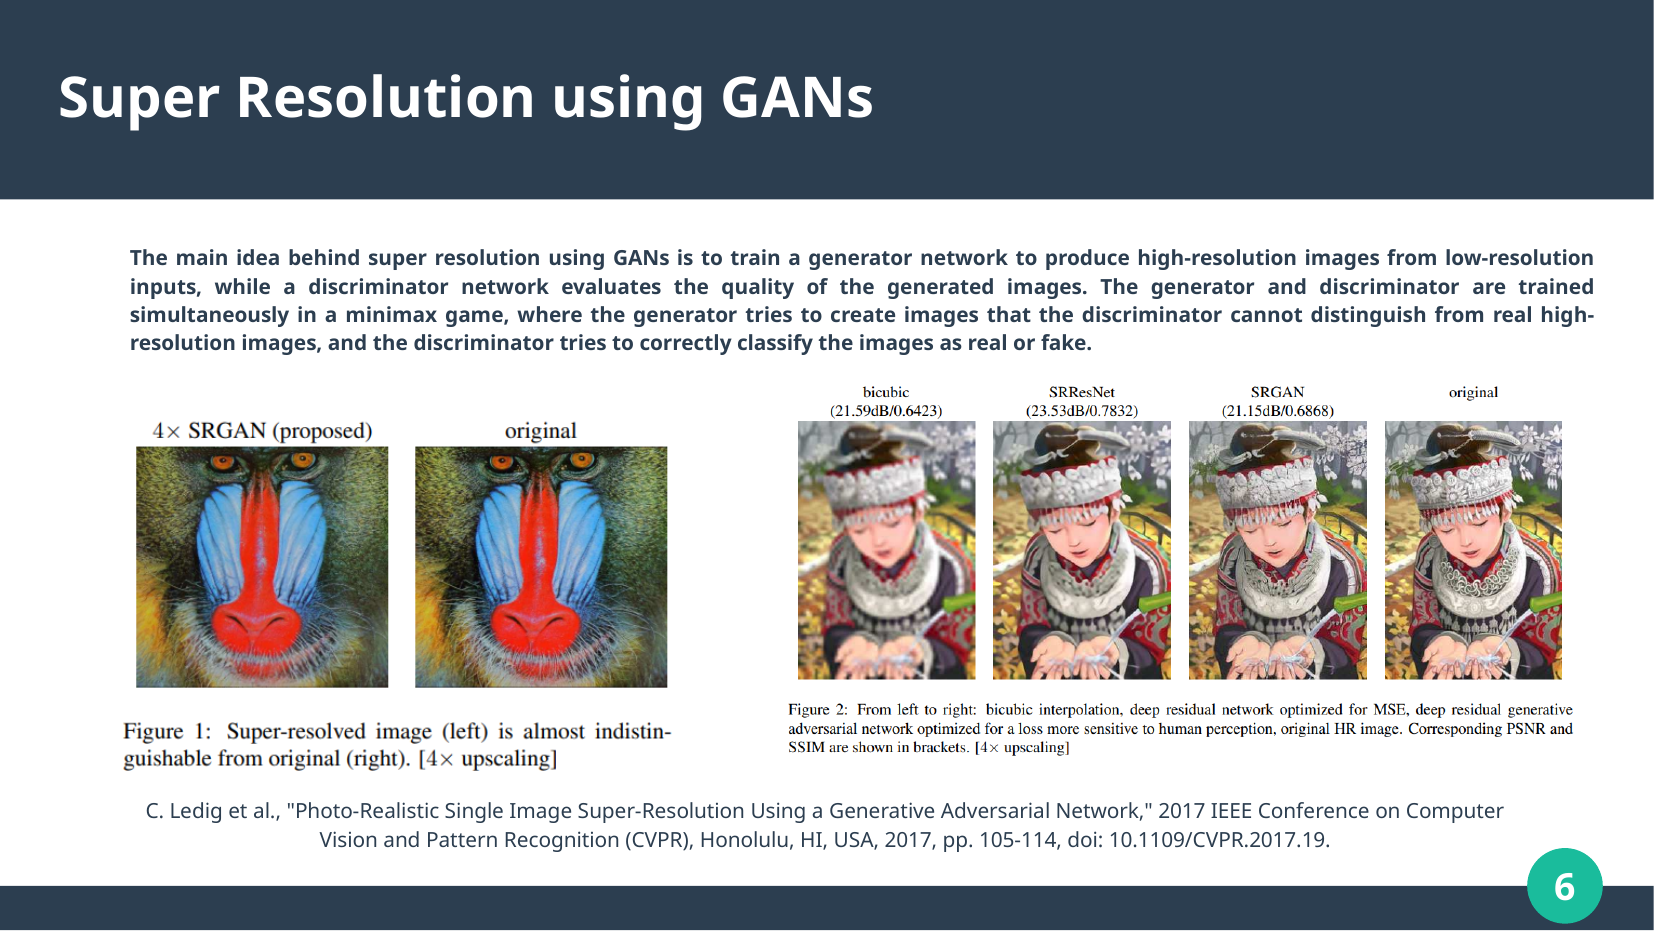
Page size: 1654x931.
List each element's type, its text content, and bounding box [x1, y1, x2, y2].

picture [784, 374, 1576, 757]
text_box C. Ledig et al., "Photo-Realistic Single Image Super-Resolution Using a Generative Adversarial Network," 2017 IEEE Conference on Computer Vision and Pattern Recognition (CVPR), Honolulu, HI, USA, 2017, pp. 105-114, doi: 10.1109/CVPR.2017.19. [112, 787, 1538, 863]
title Super Resolution using GANs [59, 37, 1595, 156]
picture [119, 412, 676, 785]
list The main idea behind super resolution using GANs is to train a generator network to produce high-resolution images from low-resolution inputs, while a discriminator network evaluates the quality of the generated images. The generator and discriminator are trained simultaneously in a minimax game, where the generator tries to create images that the discriminator cannot distinguish from real high-resolution images, and the discriminator tries to correctly classify the images as real or fake. [59, 243, 1595, 376]
